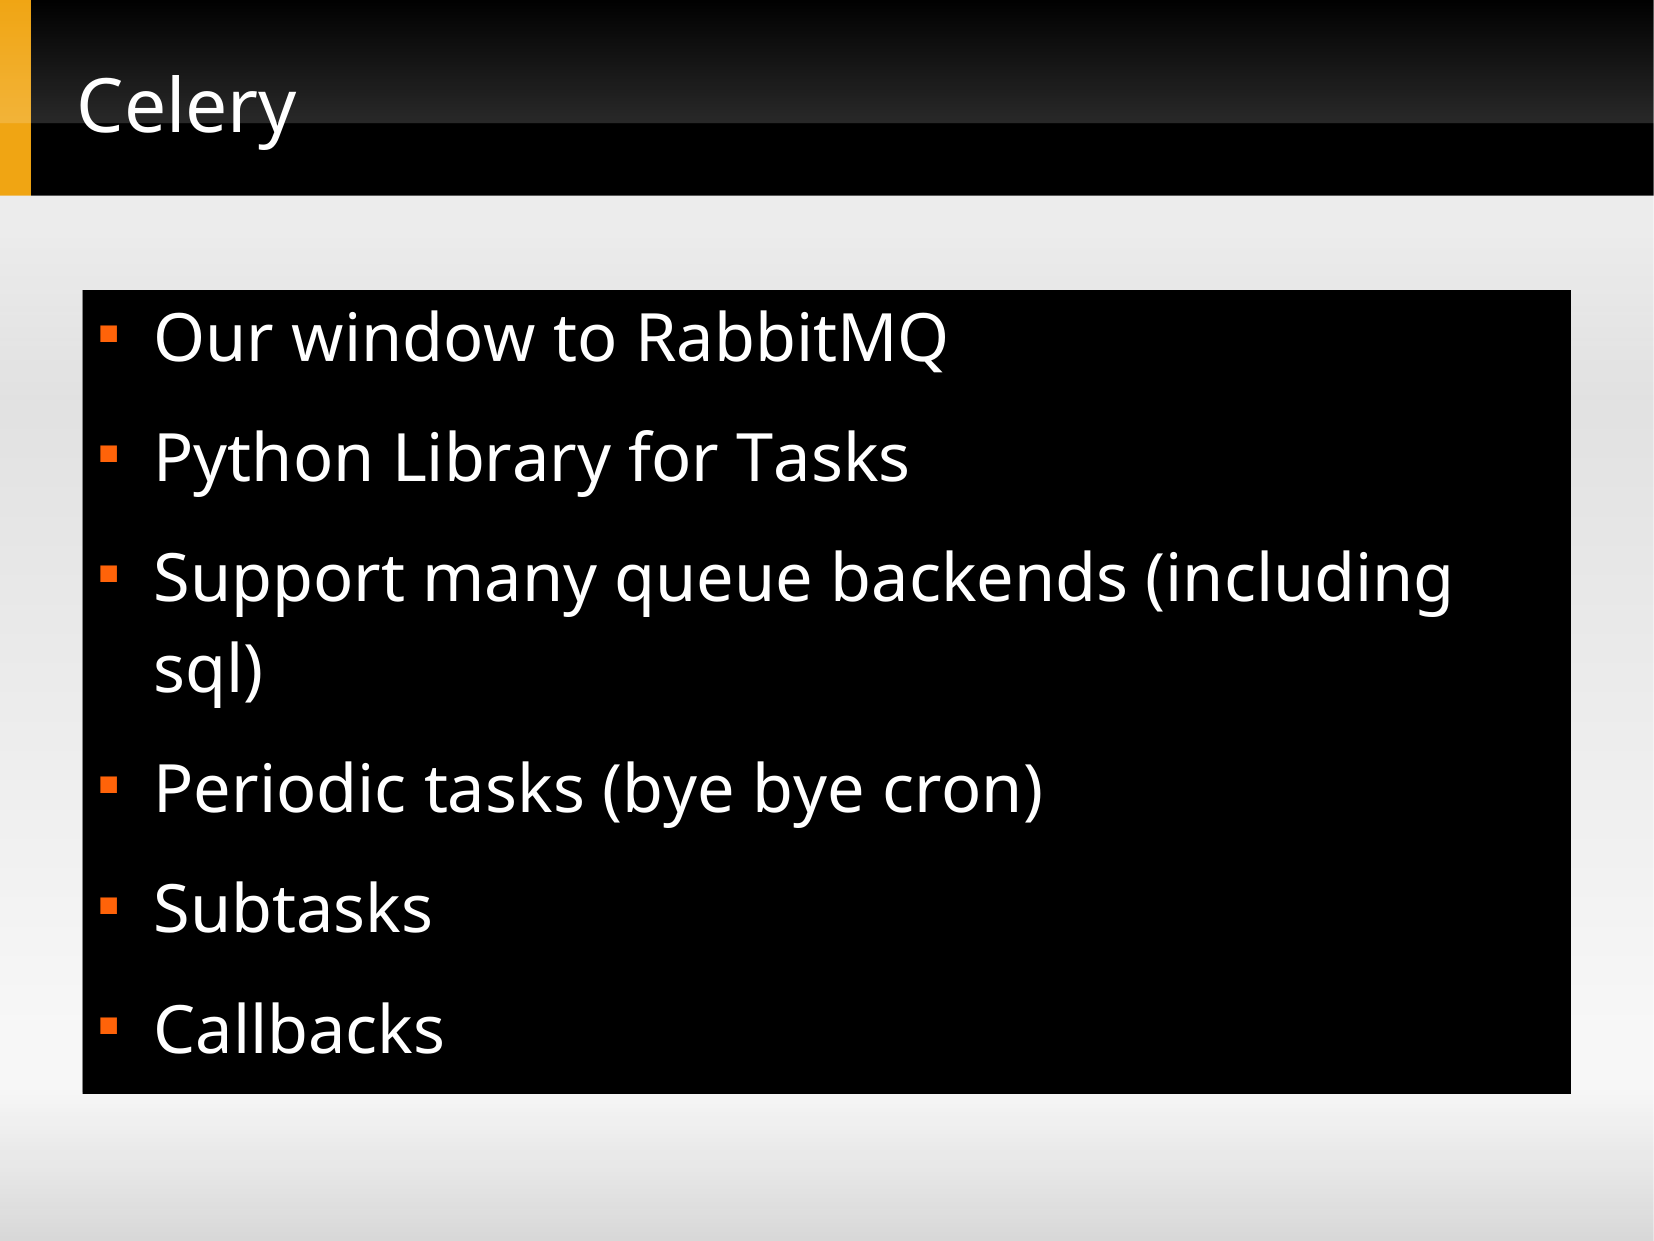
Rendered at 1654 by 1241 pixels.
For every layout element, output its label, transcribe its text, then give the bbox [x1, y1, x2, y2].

title Celery [76, 7, 1565, 200]
picture [0, 0, 1654, 1241]
list Our window to RabbitMQ Python Library for Tasks Support many queue backends (including sql) Periodic tasks (bye bye cron) Subtasks Callbacks [82, 290, 1571, 1094]
